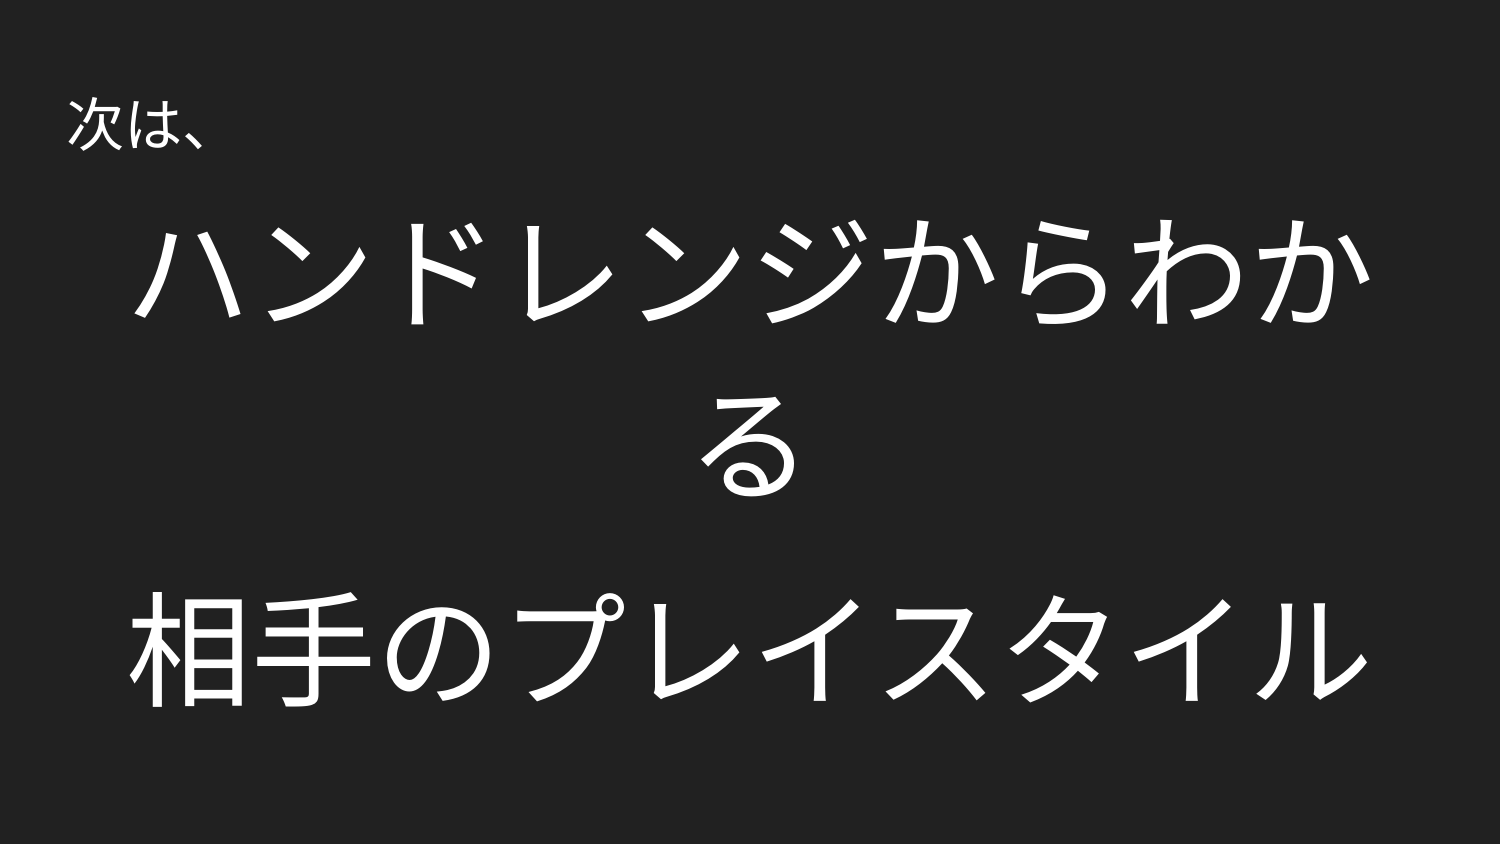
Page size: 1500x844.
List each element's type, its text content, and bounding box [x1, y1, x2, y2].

list ハンドレンジからわかる 相手のプレイスタイル [51, 167, 1449, 728]
title 次は、 [51, 72, 1449, 167]
